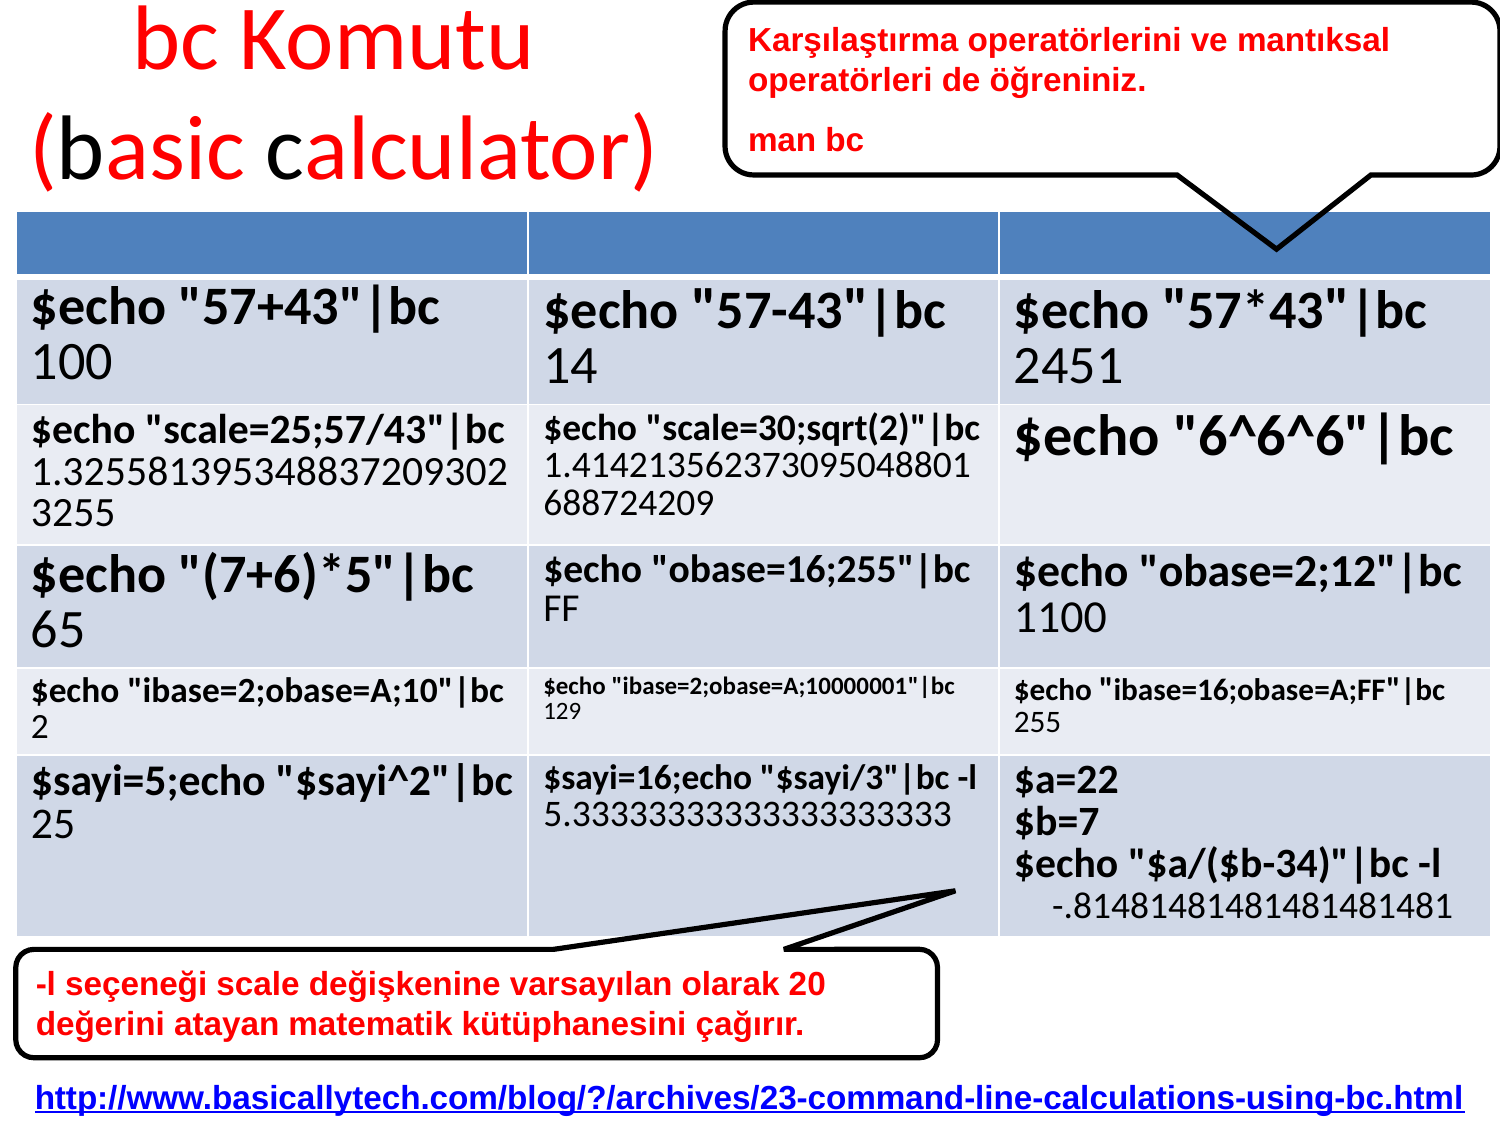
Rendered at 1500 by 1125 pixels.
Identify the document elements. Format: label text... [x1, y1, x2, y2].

table_cell $echo "57-43"|bc 14 [529, 280, 998, 404]
table_cell $echo "ibase=2;obase=A;10000001"|bc 129 [529, 669, 998, 754]
table_cell $echo "6^6^6"|bc [1000, 405, 1490, 544]
table_header [1000, 212, 1490, 274]
text_box http://www.basicallytech.com/blog/?/archives/23-command-line-calculations-using-bc.html [0, 1068, 1500, 1124]
text_box -l seçeneği scale değişkenine varsayılan olarak 20 değerini atayan matematik kütüphanesini çağırır. [15, 890, 956, 1058]
table_cell $a=22 $b=7 $echo "$a/($b-34)"|bc -l -.81481481481481481481 [1000, 756, 1490, 936]
table_cell $echo "scale=25;57/43"|bc 1.3255813953488372093023255 [17, 405, 527, 544]
table_cell $echo "ibase=16;obase=A;FF"|bc 255 [1000, 669, 1490, 754]
table_cell $echo "57*43"|bc 2451 [1000, 280, 1490, 404]
table_cell $echo "57+43"|bc 100 [17, 280, 527, 404]
title bc Komutu (basic calculator) [0, 0, 688, 175]
table_cell $echo "ibase=2;obase=A;10"|bc 2 [17, 669, 527, 754]
table_cell $sayi=5;echo "$sayi^2"|bc 25 [17, 756, 527, 936]
text_box Karşılaştırma operatörlerini ve mantıksal operatörleri de öğreniniz. man bc [725, 2, 1500, 250]
table_cell $echo "obase=2;12"|bc 1100 [1000, 546, 1490, 667]
table_cell $echo "(7+6)*5"|bc 65 [17, 546, 527, 667]
table_header [529, 212, 998, 274]
table_cell $echo "obase=16;255"|bc FF [529, 546, 998, 667]
table_cell $sayi=16;echo "$sayi/3"|bc -l 5.33333333333333333333 [529, 756, 998, 936]
table_cell $echo "scale=30;sqrt(2)"|bc 1.414213562373095048801688724209 [529, 405, 998, 544]
table_header [17, 212, 527, 274]
